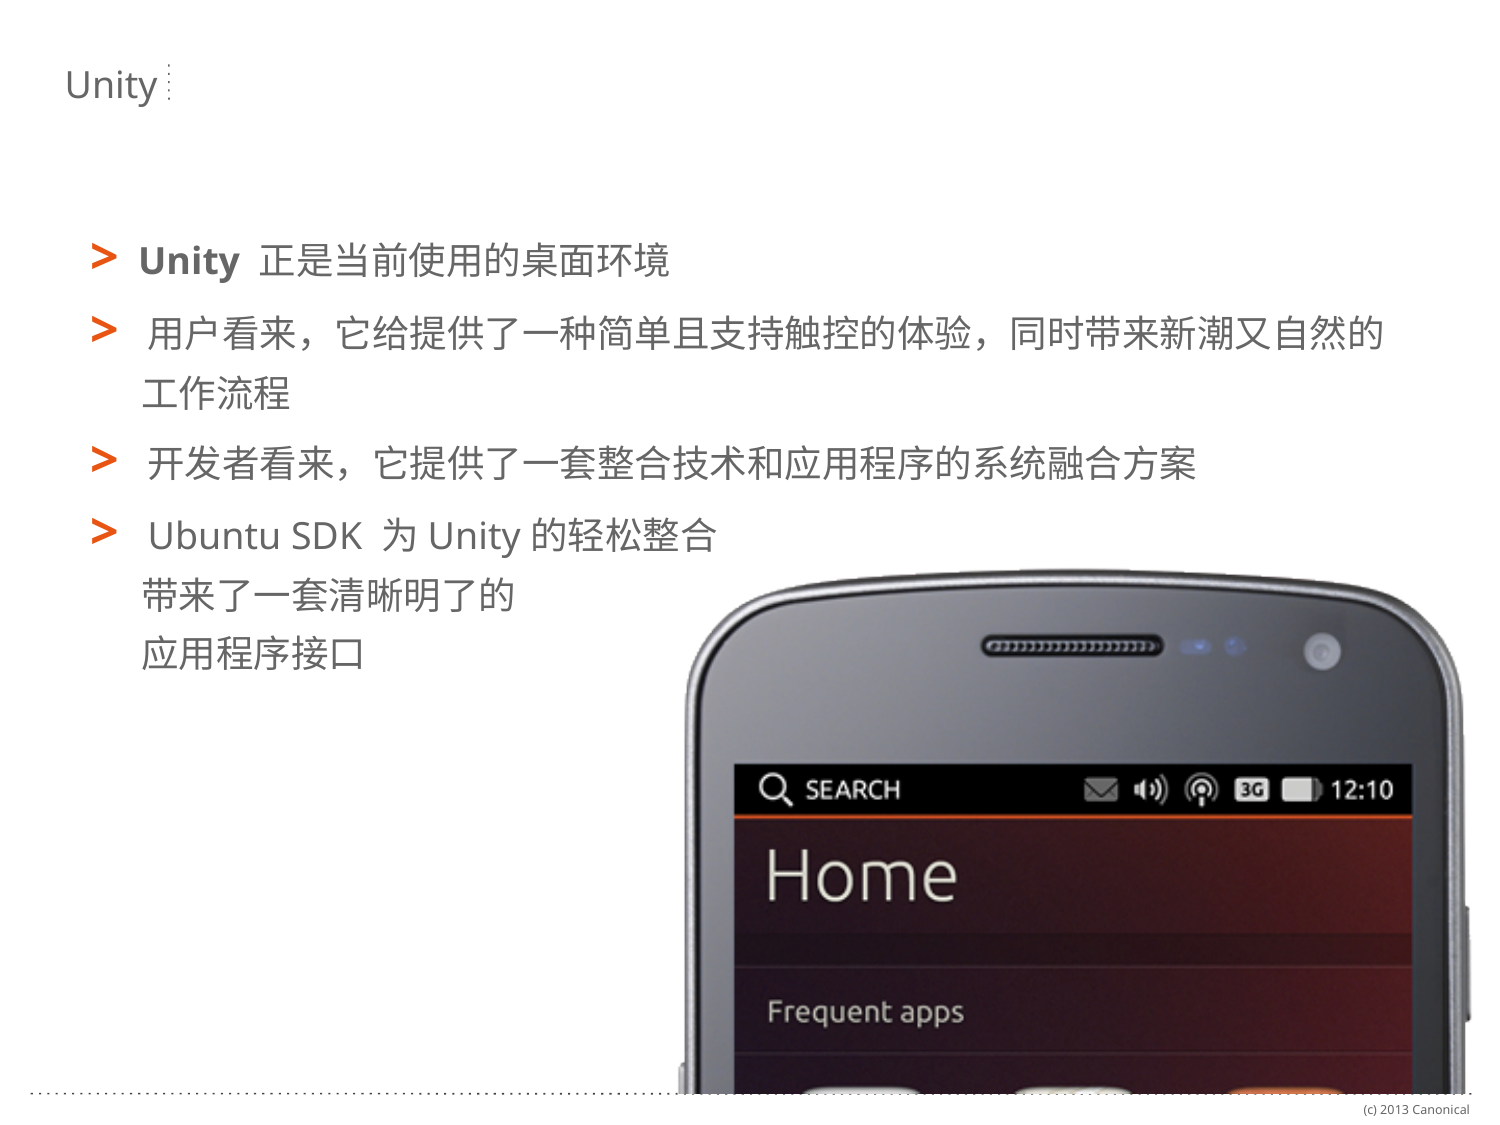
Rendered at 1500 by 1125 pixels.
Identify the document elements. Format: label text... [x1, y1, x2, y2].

list > Unity 正是当前使用的桌面环境 > 用户看来，它给提供了一种简单且支持触控的体验，同时带来新潮又自然的 工作流程 > 开发者看来，它提供了一套整合技术和应用程序的系统融合方案 > Ubuntu SDK 为Unity的轻松整合 带来了一套清晰明了的 应用程序接口 [75, 209, 1425, 1078]
picture [641, 531, 1500, 1094]
title Unity [49, 53, 503, 114]
text_box (c) 2013 Canonical [19, 1099, 1485, 1119]
